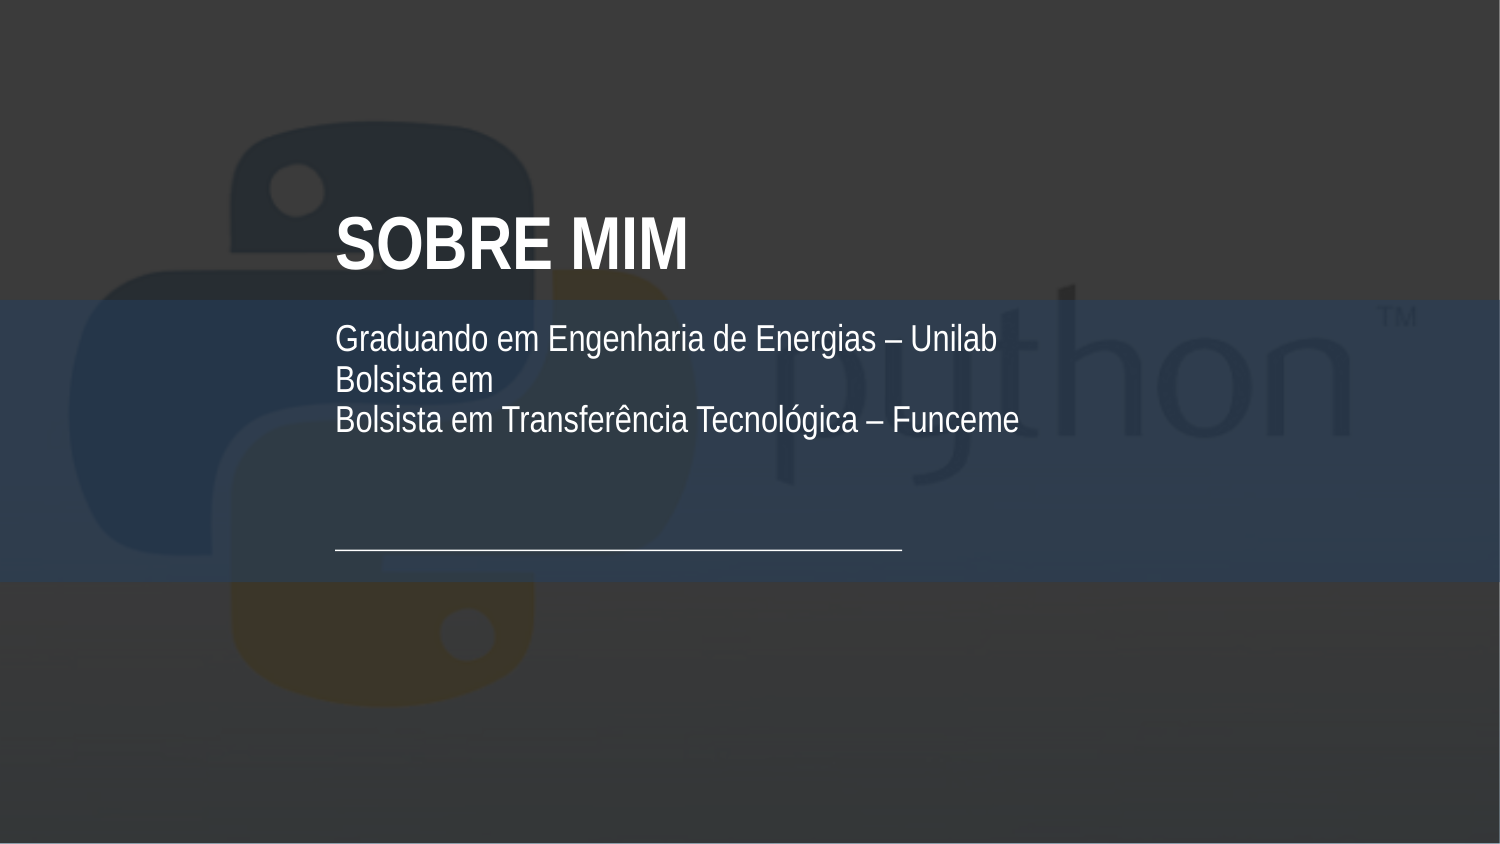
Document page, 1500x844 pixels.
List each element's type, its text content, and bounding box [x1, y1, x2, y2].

text_box Graduando em Engenharia de Energias – Unilab Bolsista em Bolsista em Transferência Tecnológica – Funceme [335, 319, 1165, 527]
text_box [0, 0, 1500, 844]
text_box Sobre mim [335, 204, 1165, 295]
